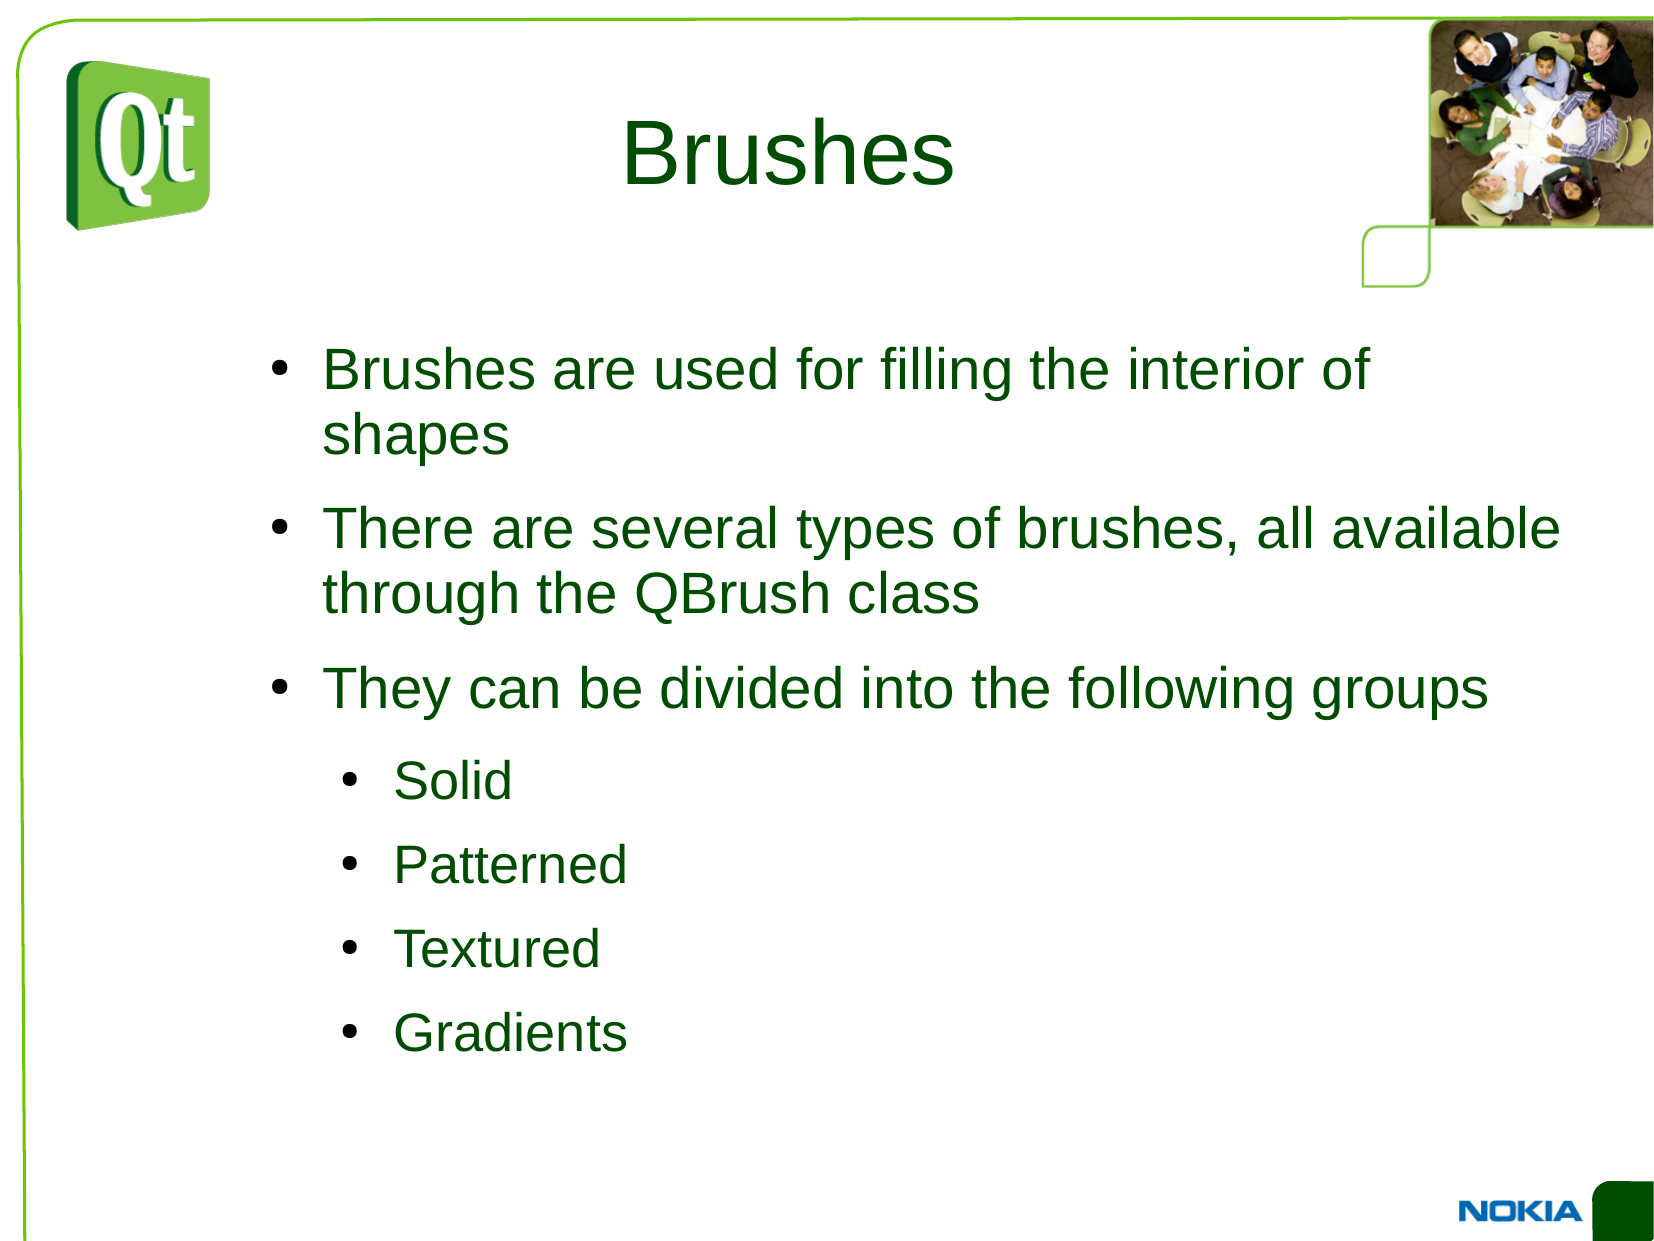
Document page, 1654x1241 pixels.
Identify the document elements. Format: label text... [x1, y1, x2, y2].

picture [1459, 1200, 1583, 1222]
list Brushes are used for filling the interior of shapes There are several types of brushes, all available through the QBrush class They can be divided into the following groups Solid Patterned Textured Gradients [251, 336, 1571, 1100]
title Brushes [251, 49, 1327, 257]
picture [1338, 7, 1654, 308]
picture [66, 61, 210, 231]
